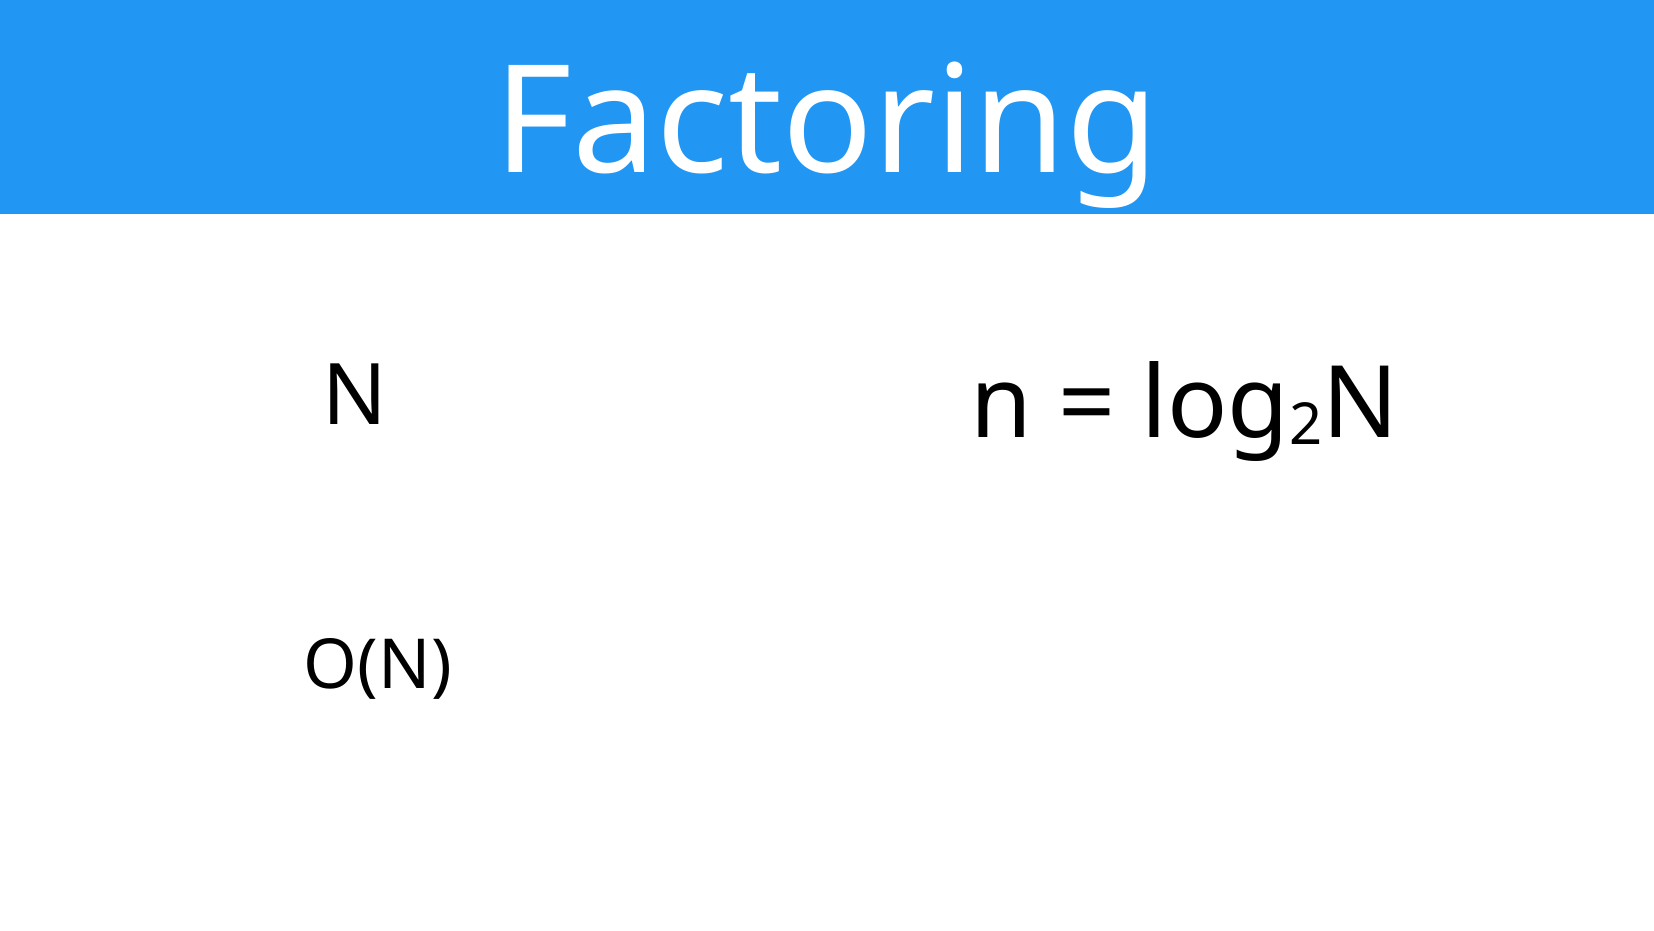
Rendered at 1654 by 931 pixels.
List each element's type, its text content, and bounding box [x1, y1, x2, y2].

list n = log2N [900, 330, 1531, 522]
list O(N) [255, 615, 458, 732]
list N [262, 333, 466, 451]
title Factoring [82, 37, 1571, 193]
